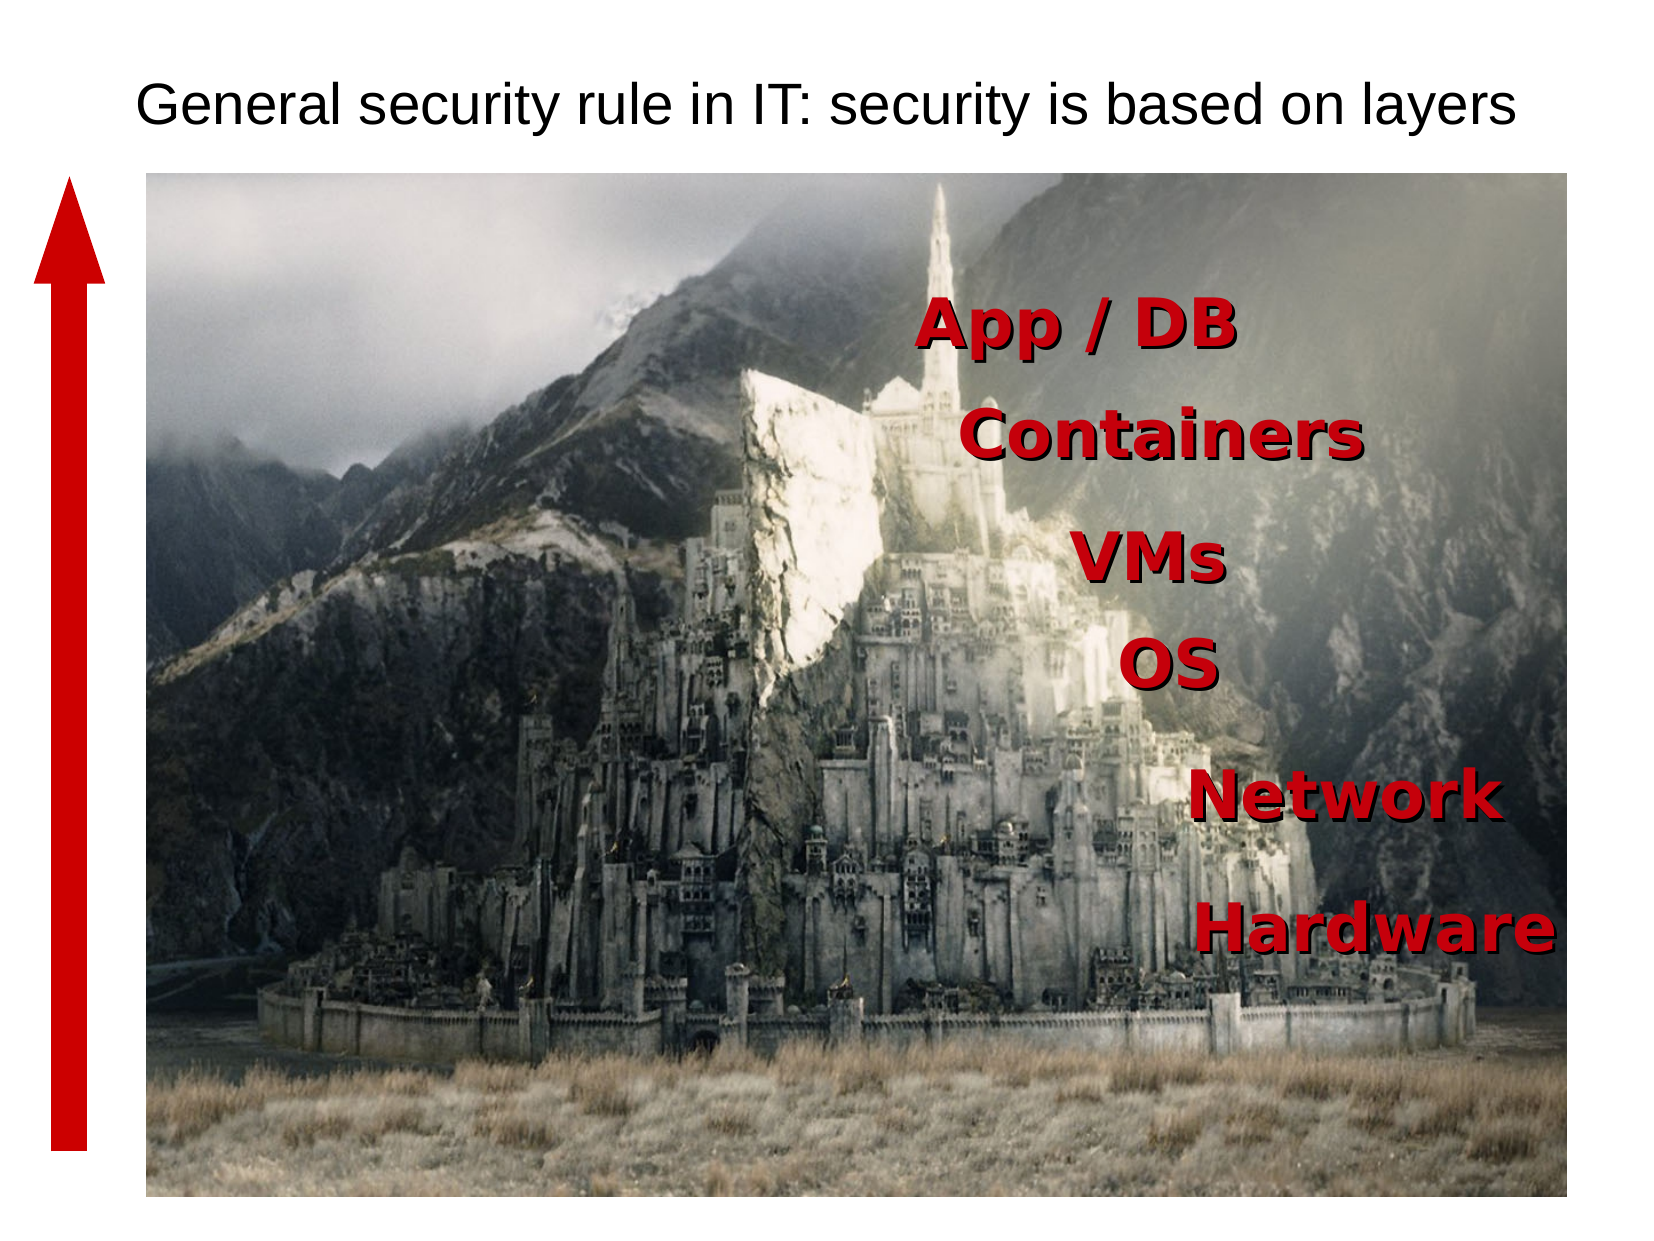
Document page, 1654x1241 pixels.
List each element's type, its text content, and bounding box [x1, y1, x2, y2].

text_box Containers [943, 387, 1565, 481]
text_box General security rule in IT: security is based on layers [120, 64, 1534, 145]
text_box OS [1102, 617, 1237, 711]
picture [146, 173, 1567, 1197]
text_box Hardware [1176, 882, 1573, 975]
text_box VMs [1055, 511, 1243, 605]
text_box App / DB [899, 276, 1255, 370]
text_box Network [1170, 749, 1519, 843]
